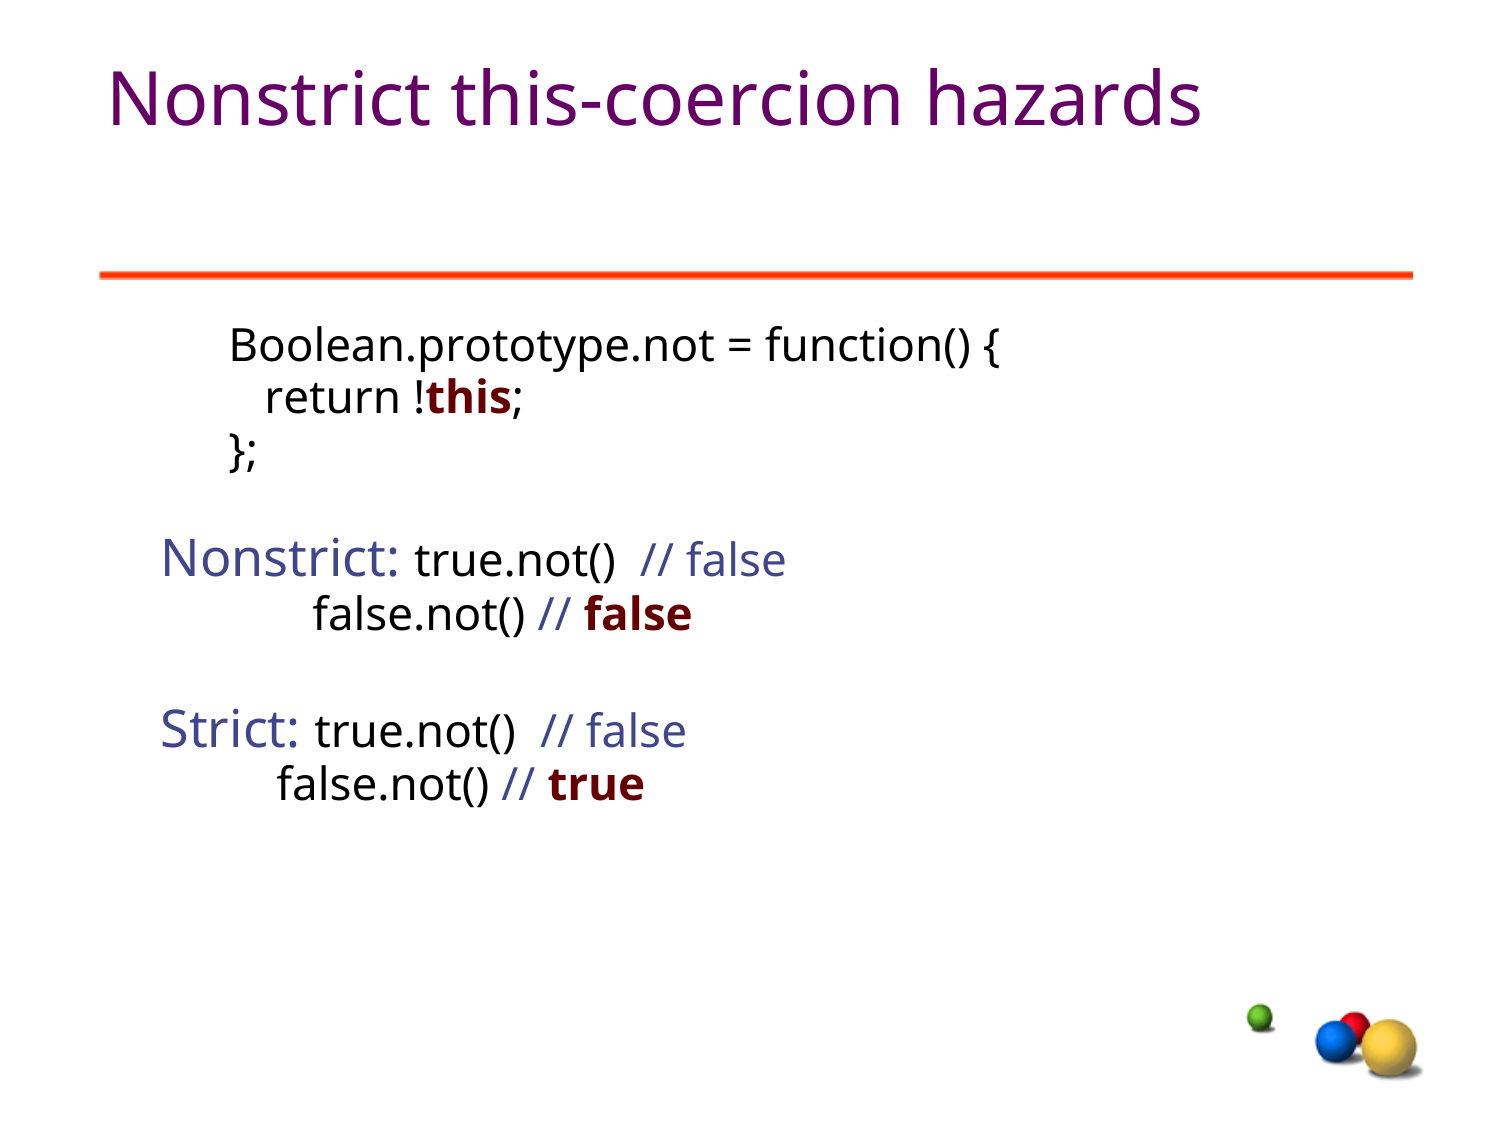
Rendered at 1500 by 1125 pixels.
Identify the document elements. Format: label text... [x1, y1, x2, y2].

picture [1224, 999, 1449, 1083]
picture [99, 271, 1413, 280]
subtitle Boolean.prototype.not = function() { return !this; }; Nonstrict: true.not() // false false.not() // false Strict: true.not() // false false.not() // true [144, 320, 1407, 1026]
title Nonstrict this-coercion hazards [106, 57, 1369, 231]
